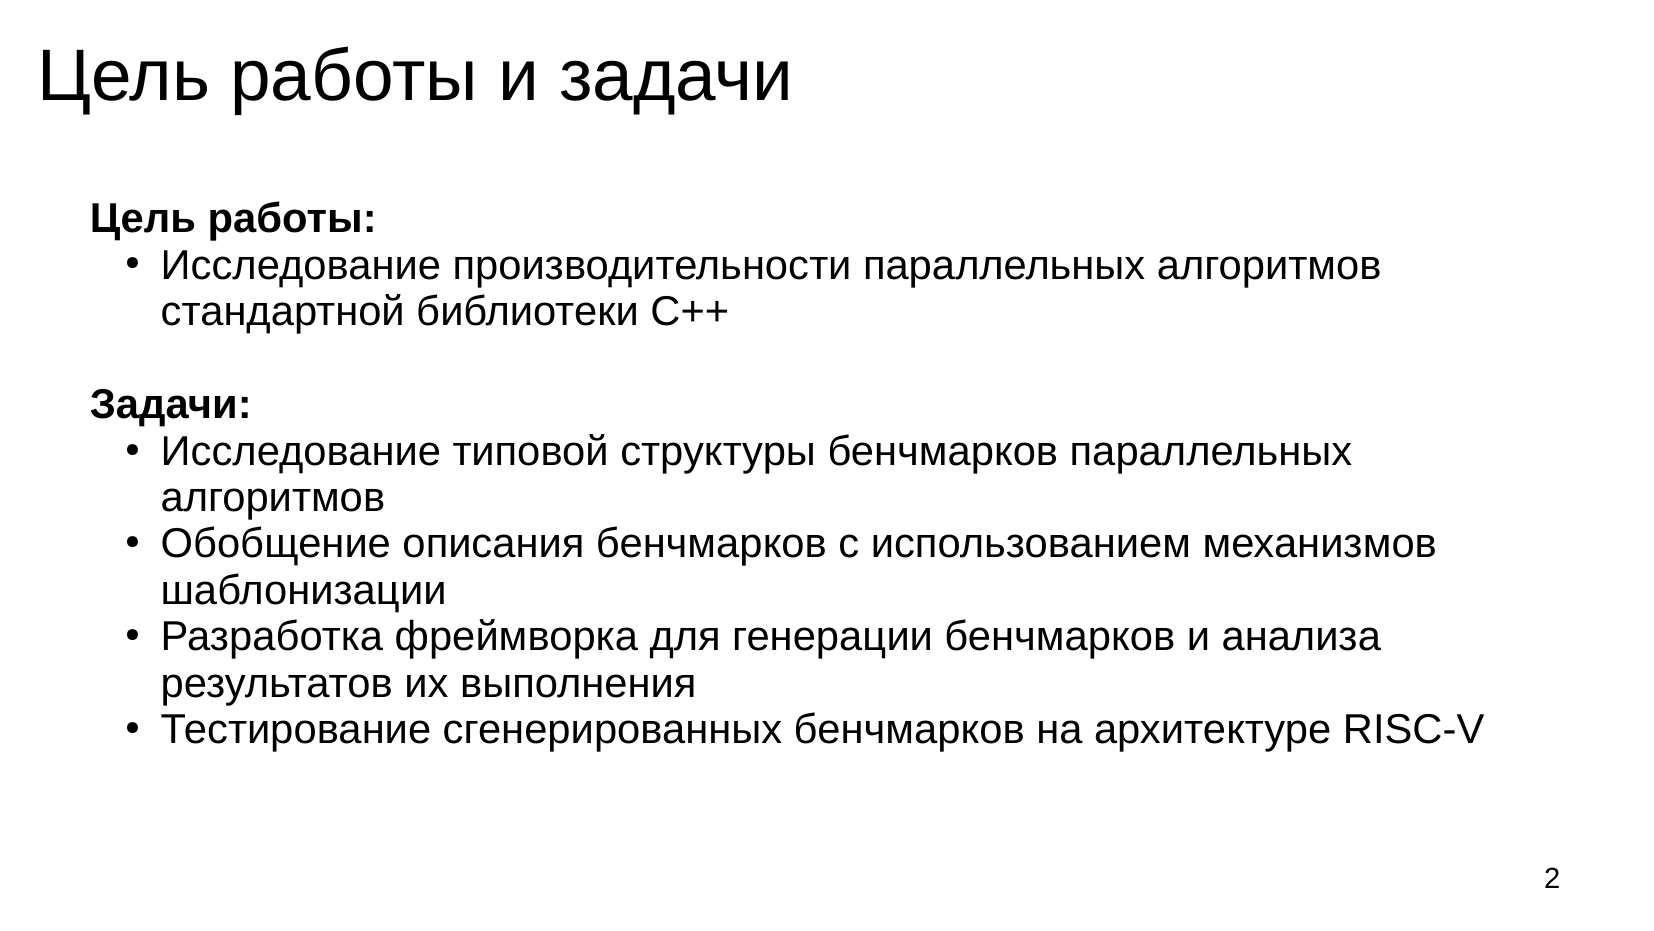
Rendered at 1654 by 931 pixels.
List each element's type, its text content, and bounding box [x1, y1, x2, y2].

text_box Цель работы: Исследование производительности параллельных алгоритмов стандартной библиотеки C++ Задачи: Исследование типовой структуры бенчмарков параллельных алгоритмов Обобщение описания бенчмарков с использованием механизмов шаблонизации Разработка фреймворка для генерации бенчмарков и анализа результатов их выполнения Тестирование сгенерированных бенчмарков на архитектуре RISC-V [75, 187, 1576, 826]
text_box <number> [1529, 855, 1654, 931]
title Цель работы и задачи [37, 23, 1613, 127]
